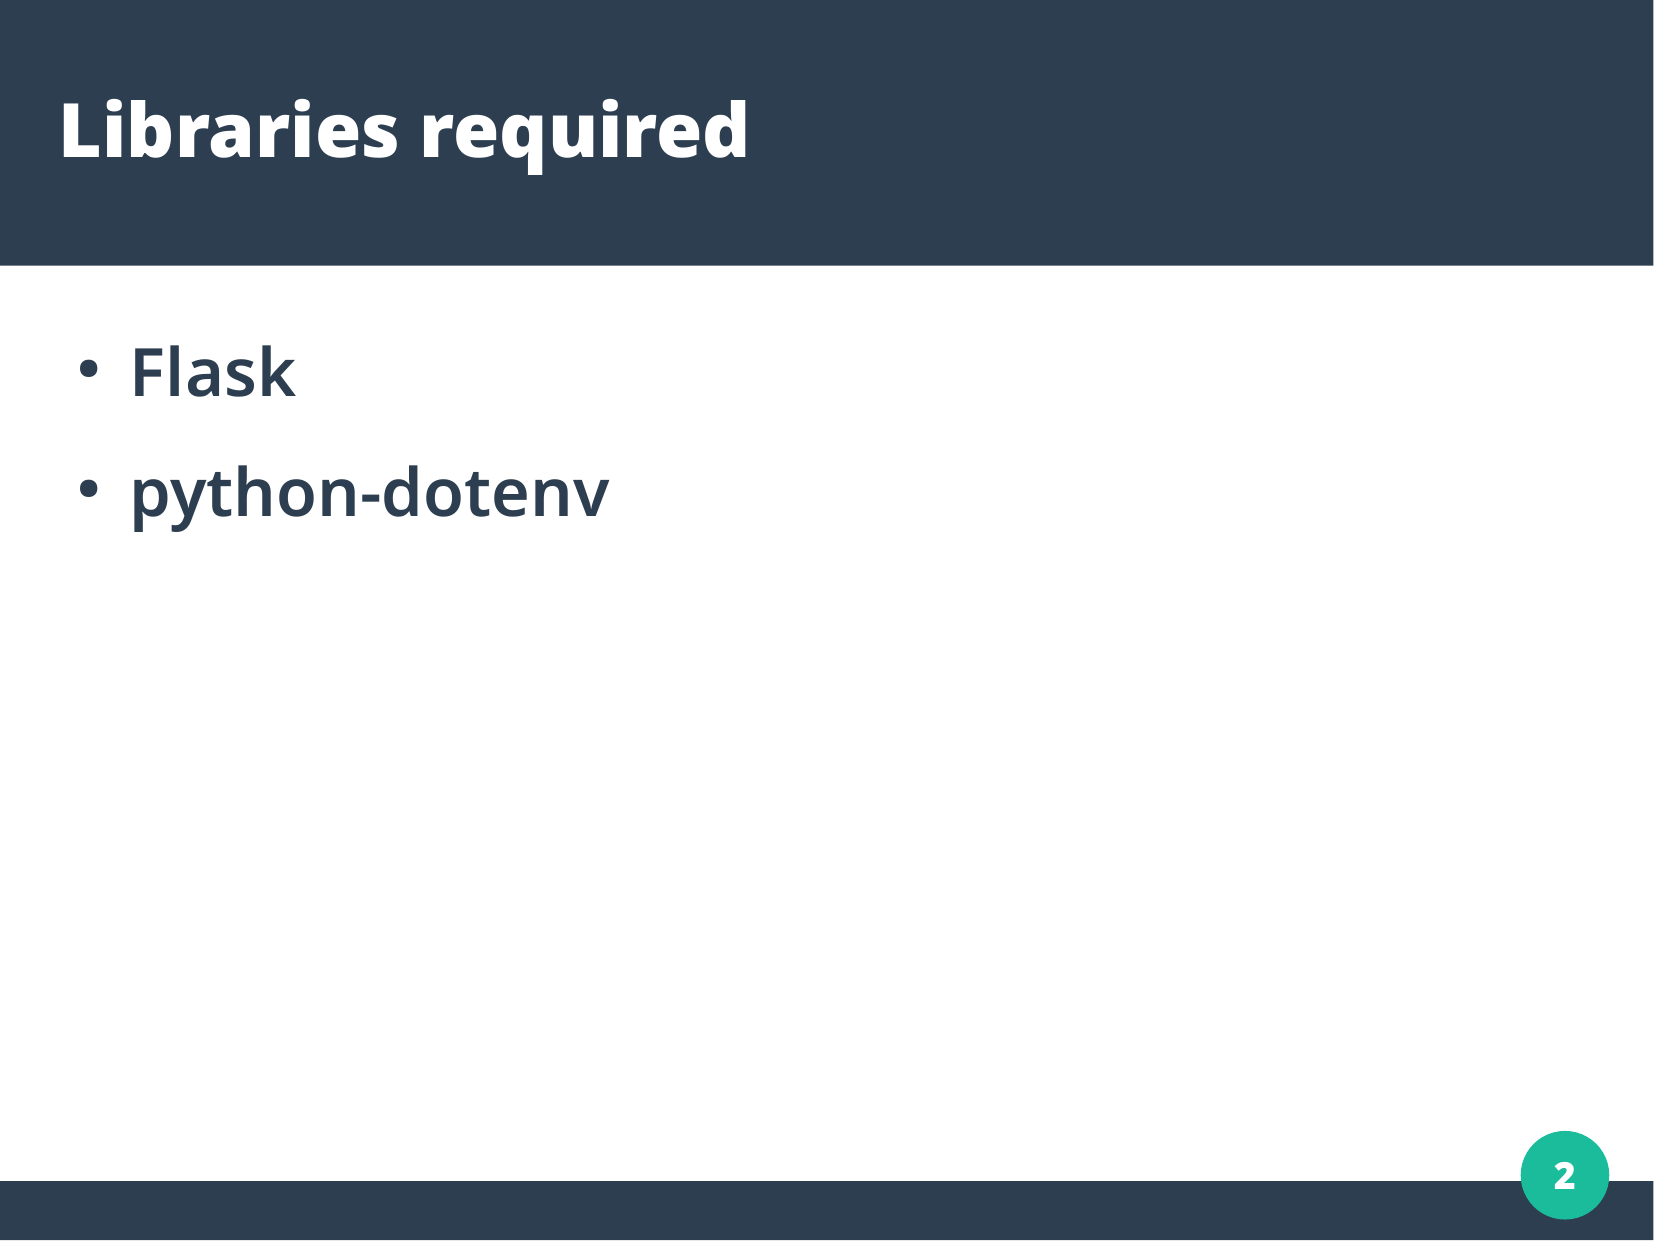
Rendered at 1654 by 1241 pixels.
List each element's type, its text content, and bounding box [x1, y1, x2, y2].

title Libraries required [59, 49, 1595, 207]
list Flask python-dotenv [59, 324, 1595, 1152]
